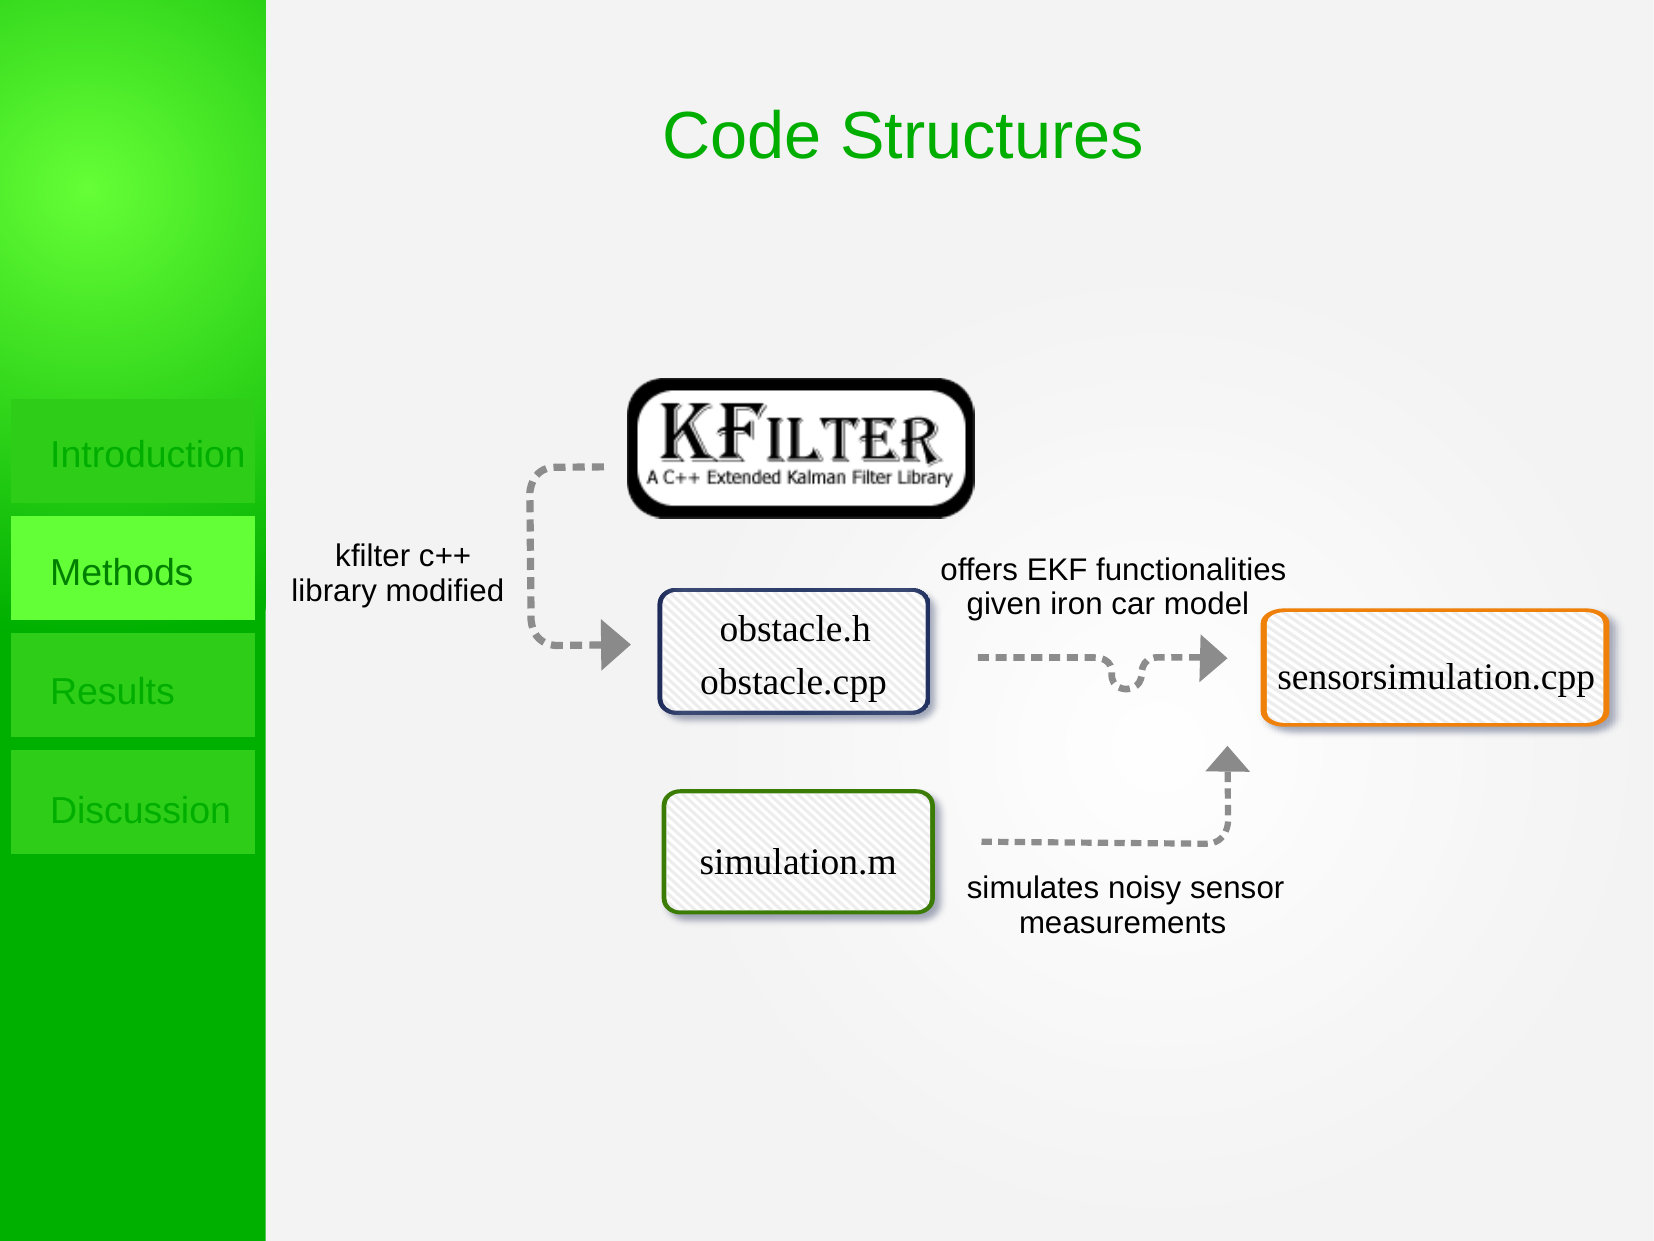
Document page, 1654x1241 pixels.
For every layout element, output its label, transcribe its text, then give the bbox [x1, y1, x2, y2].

picture [516, 378, 975, 677]
picture [645, 579, 956, 734]
picture [976, 600, 1641, 841]
text_box offers EKF functionalities given iron car model [940, 522, 1297, 651]
text_box Discussion [35, 781, 292, 839]
text_box Introduction [35, 425, 319, 483]
title Code Structures [159, 31, 1648, 239]
picture [649, 781, 960, 934]
text_box Methods [35, 544, 252, 602]
text_box Results [35, 663, 265, 720]
text_box kfilter c++ library modified [291, 508, 522, 637]
picture [972, 651, 1233, 697]
text_box simulates noisy sensor measurements [958, 841, 1289, 970]
